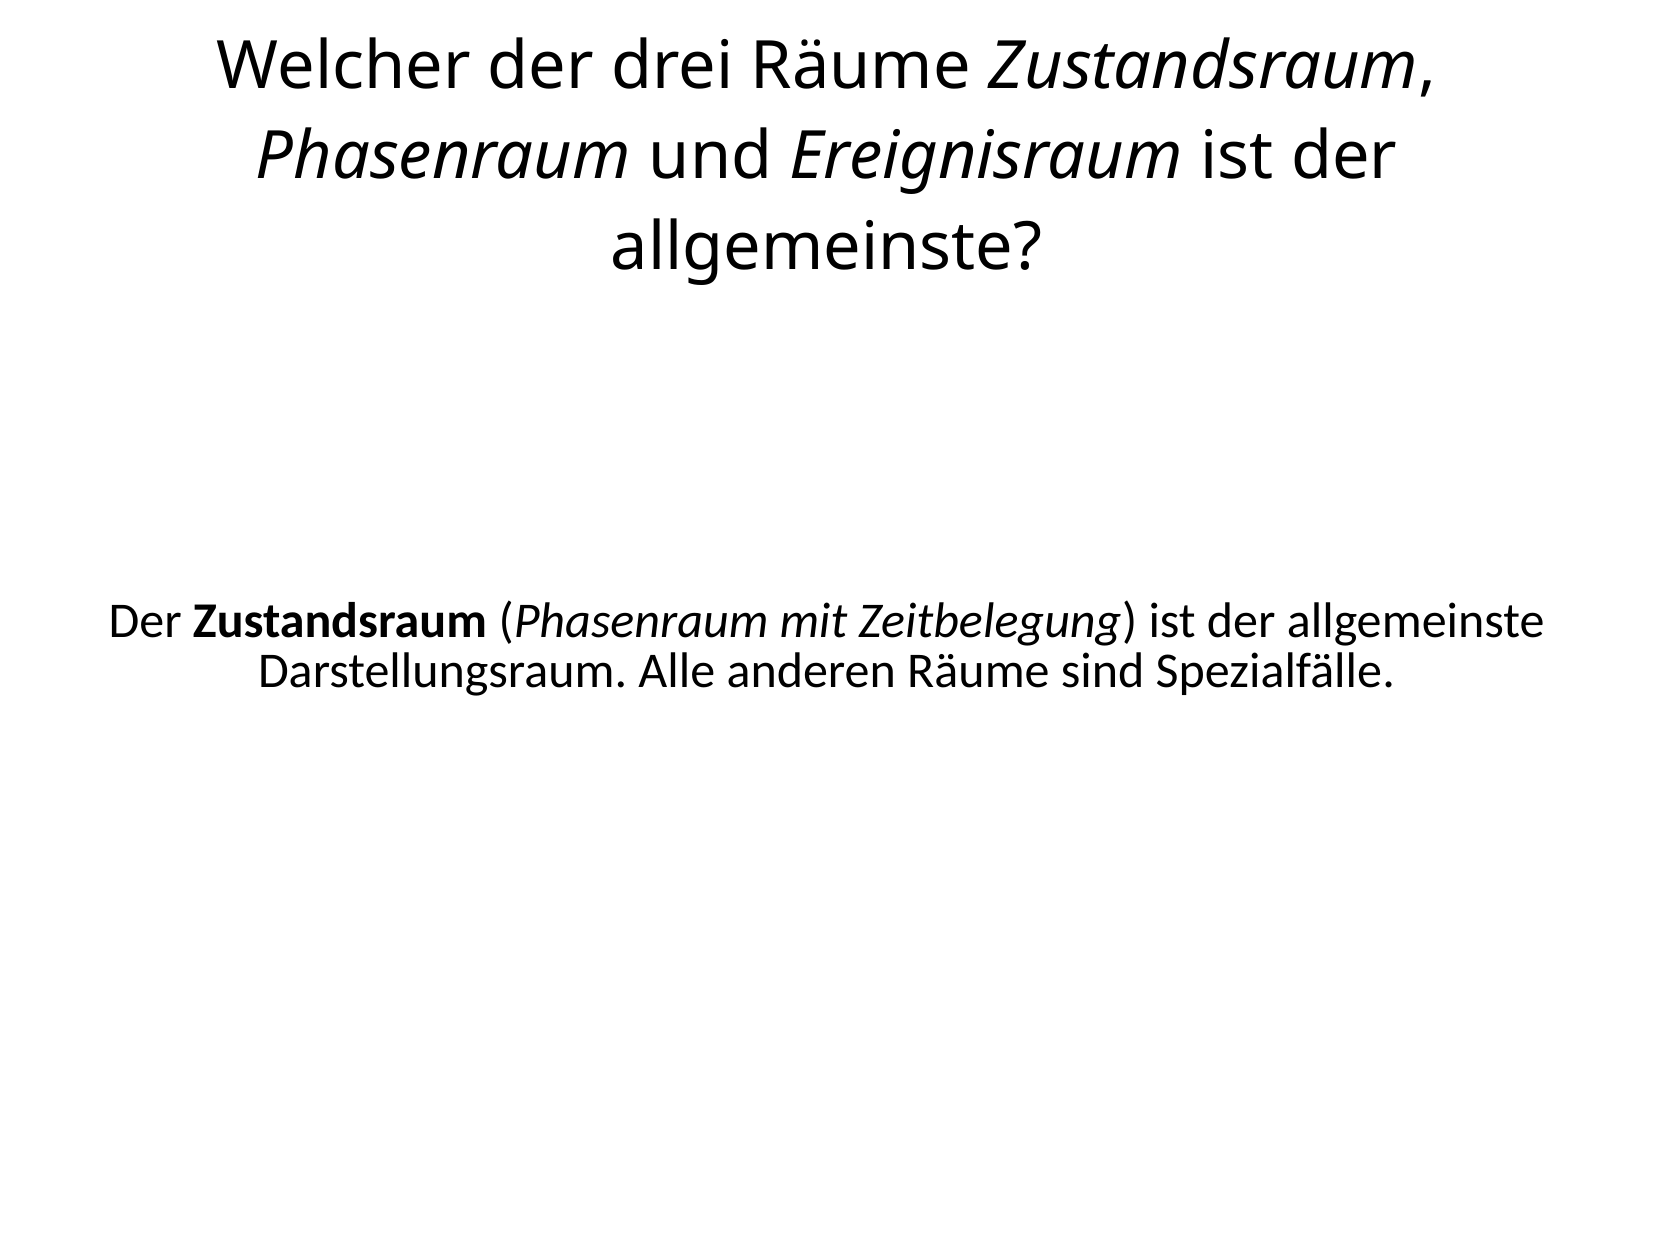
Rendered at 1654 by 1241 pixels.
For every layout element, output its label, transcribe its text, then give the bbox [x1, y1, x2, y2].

title Welcher der drei Räume Zustandsraum, Phasenraum und Ereignisraum ist der allgemeinste? [82, 19, 1571, 287]
subtitle Der Zustandsraum (Phasenraum mit Zeitbelegung) ist der allgemeinste Darstellungsraum. Alle anderen Räume sind Spezialfälle. [82, 290, 1571, 1010]
